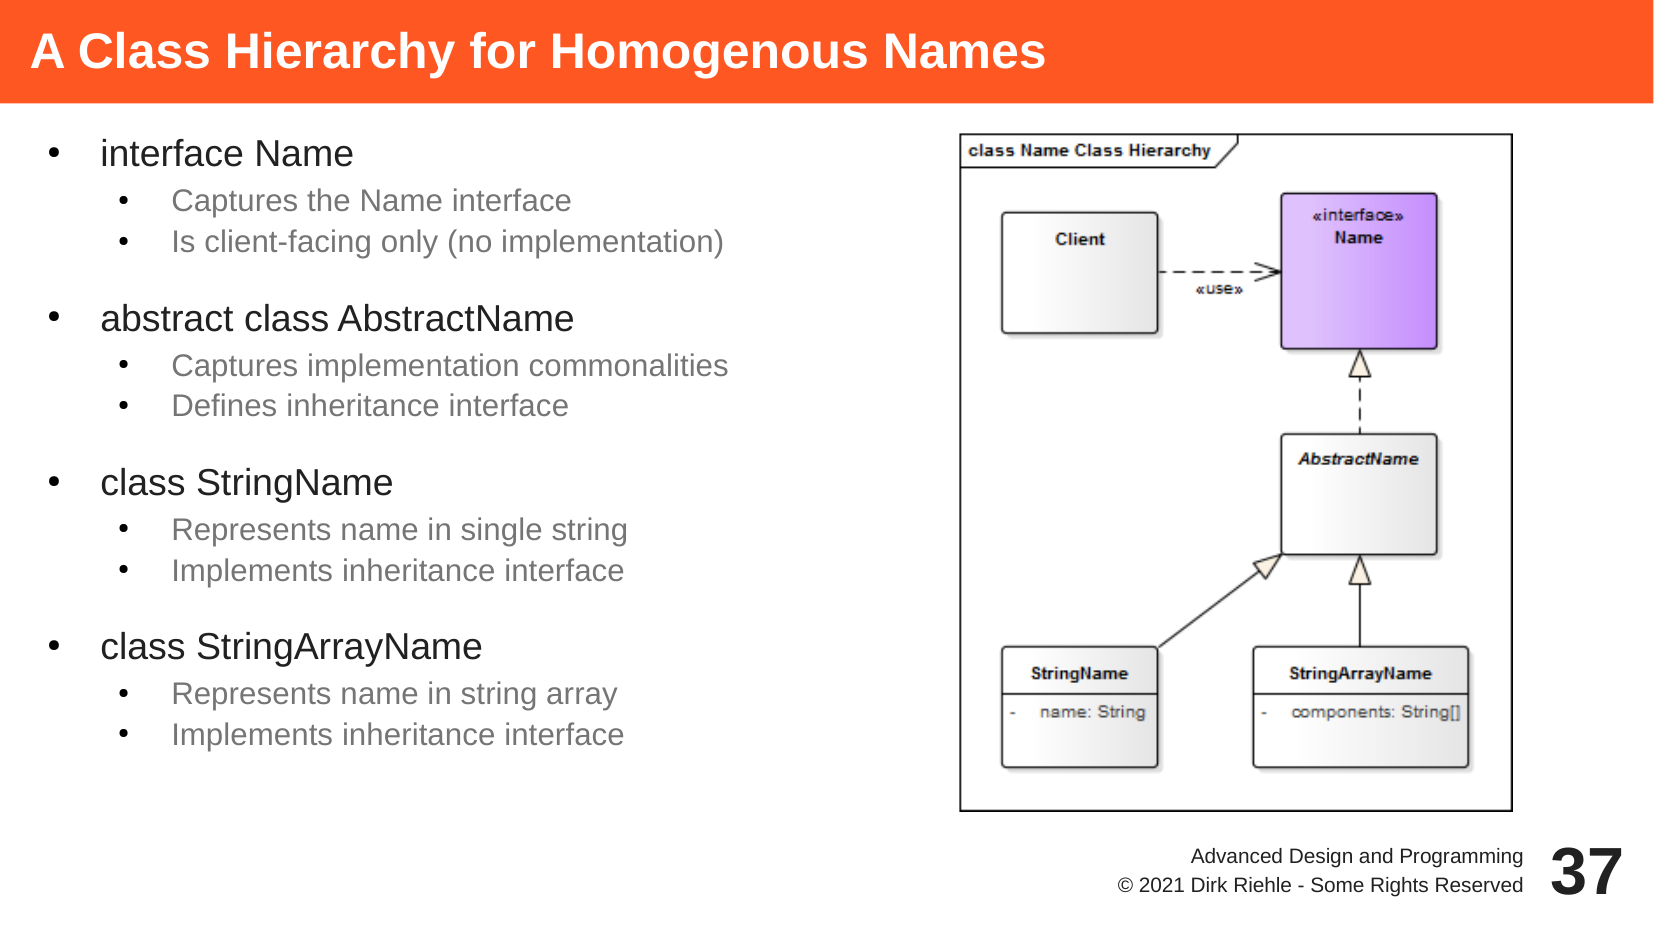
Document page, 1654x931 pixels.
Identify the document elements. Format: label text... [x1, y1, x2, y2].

title A Class Hierarchy for Homogenous Names [0, 0, 1654, 104]
list interface Name Captures the Name interface Is client-facing only (no implementation) abstract class AbstractName Captures implementation commonalities Defines inheritance interface class StringName Represents name in single string Implements inheritance interface class StringArrayName Represents name in string array Implements inheritance interface [29, 132, 808, 813]
picture [958, 132, 1513, 813]
